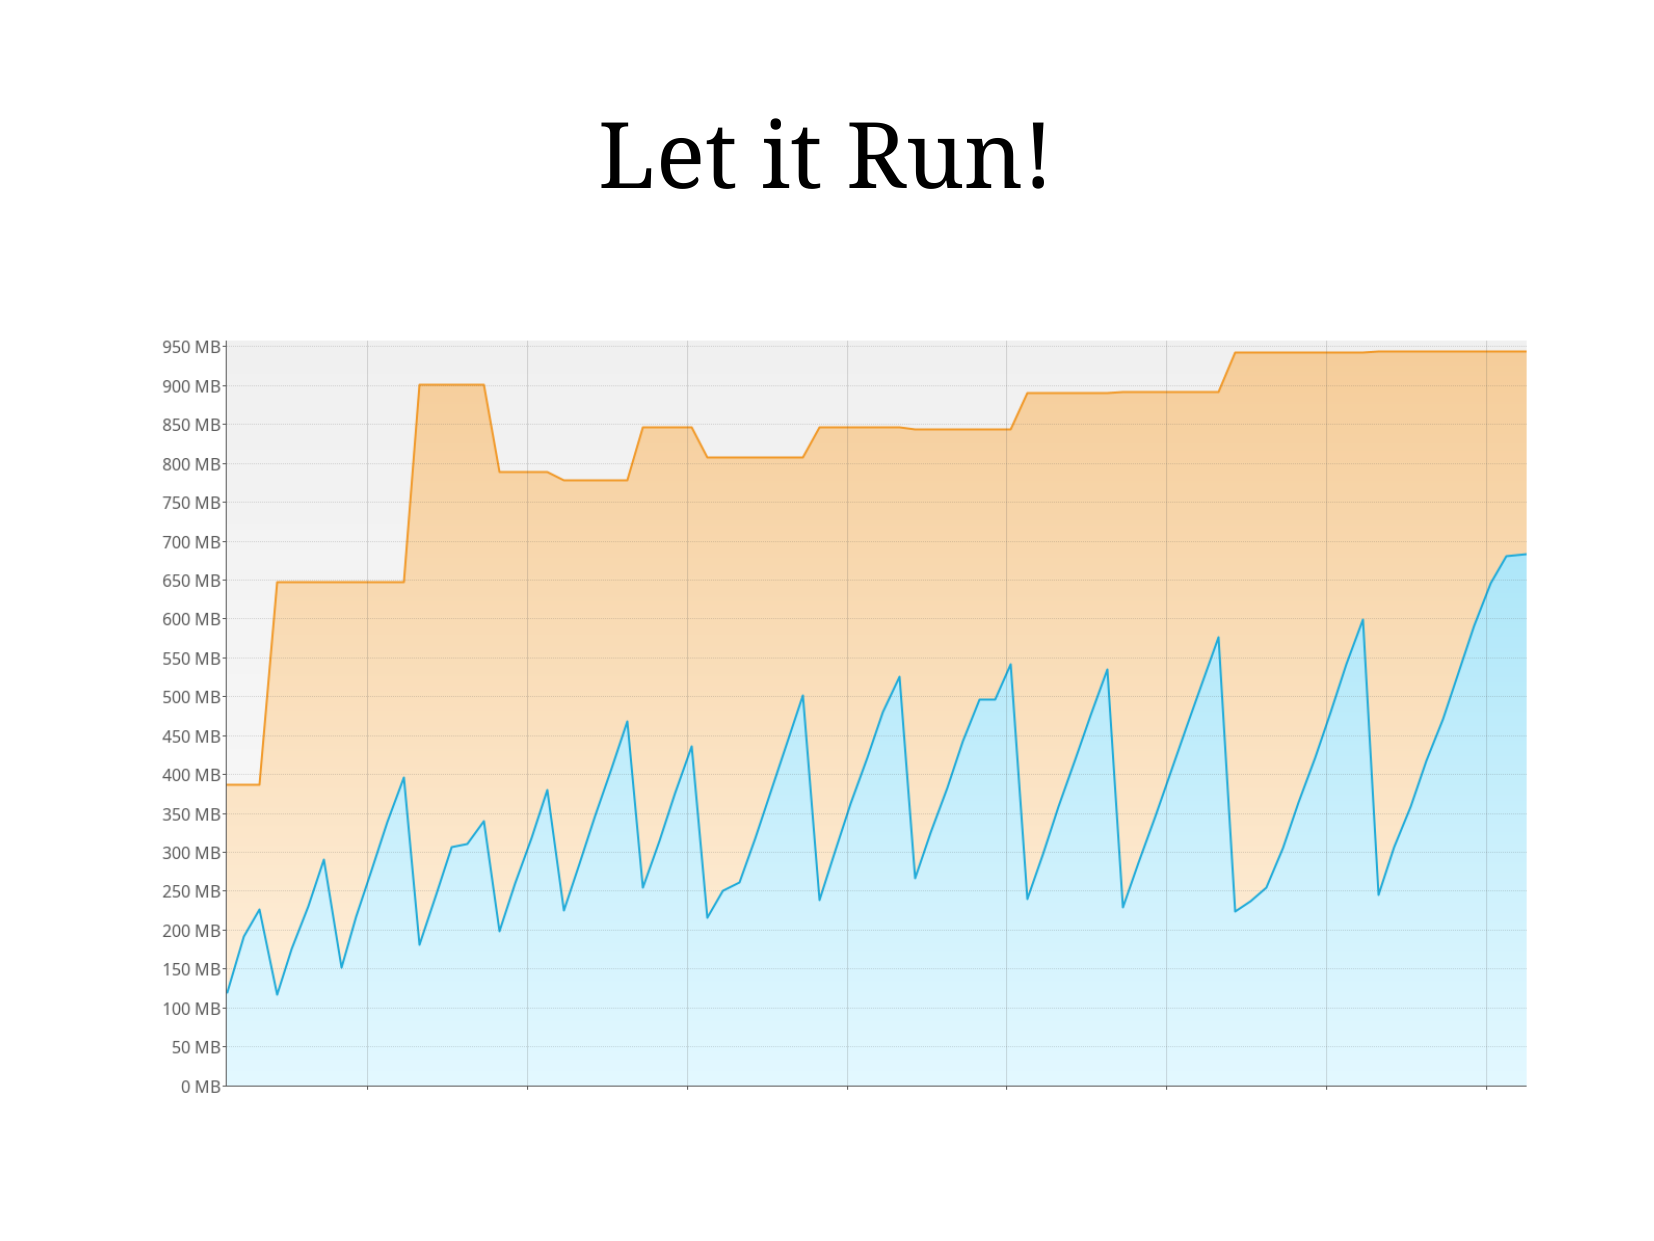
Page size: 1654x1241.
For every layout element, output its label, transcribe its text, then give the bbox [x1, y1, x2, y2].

picture [153, 330, 1536, 1095]
title Let it Run! [82, 49, 1571, 257]
